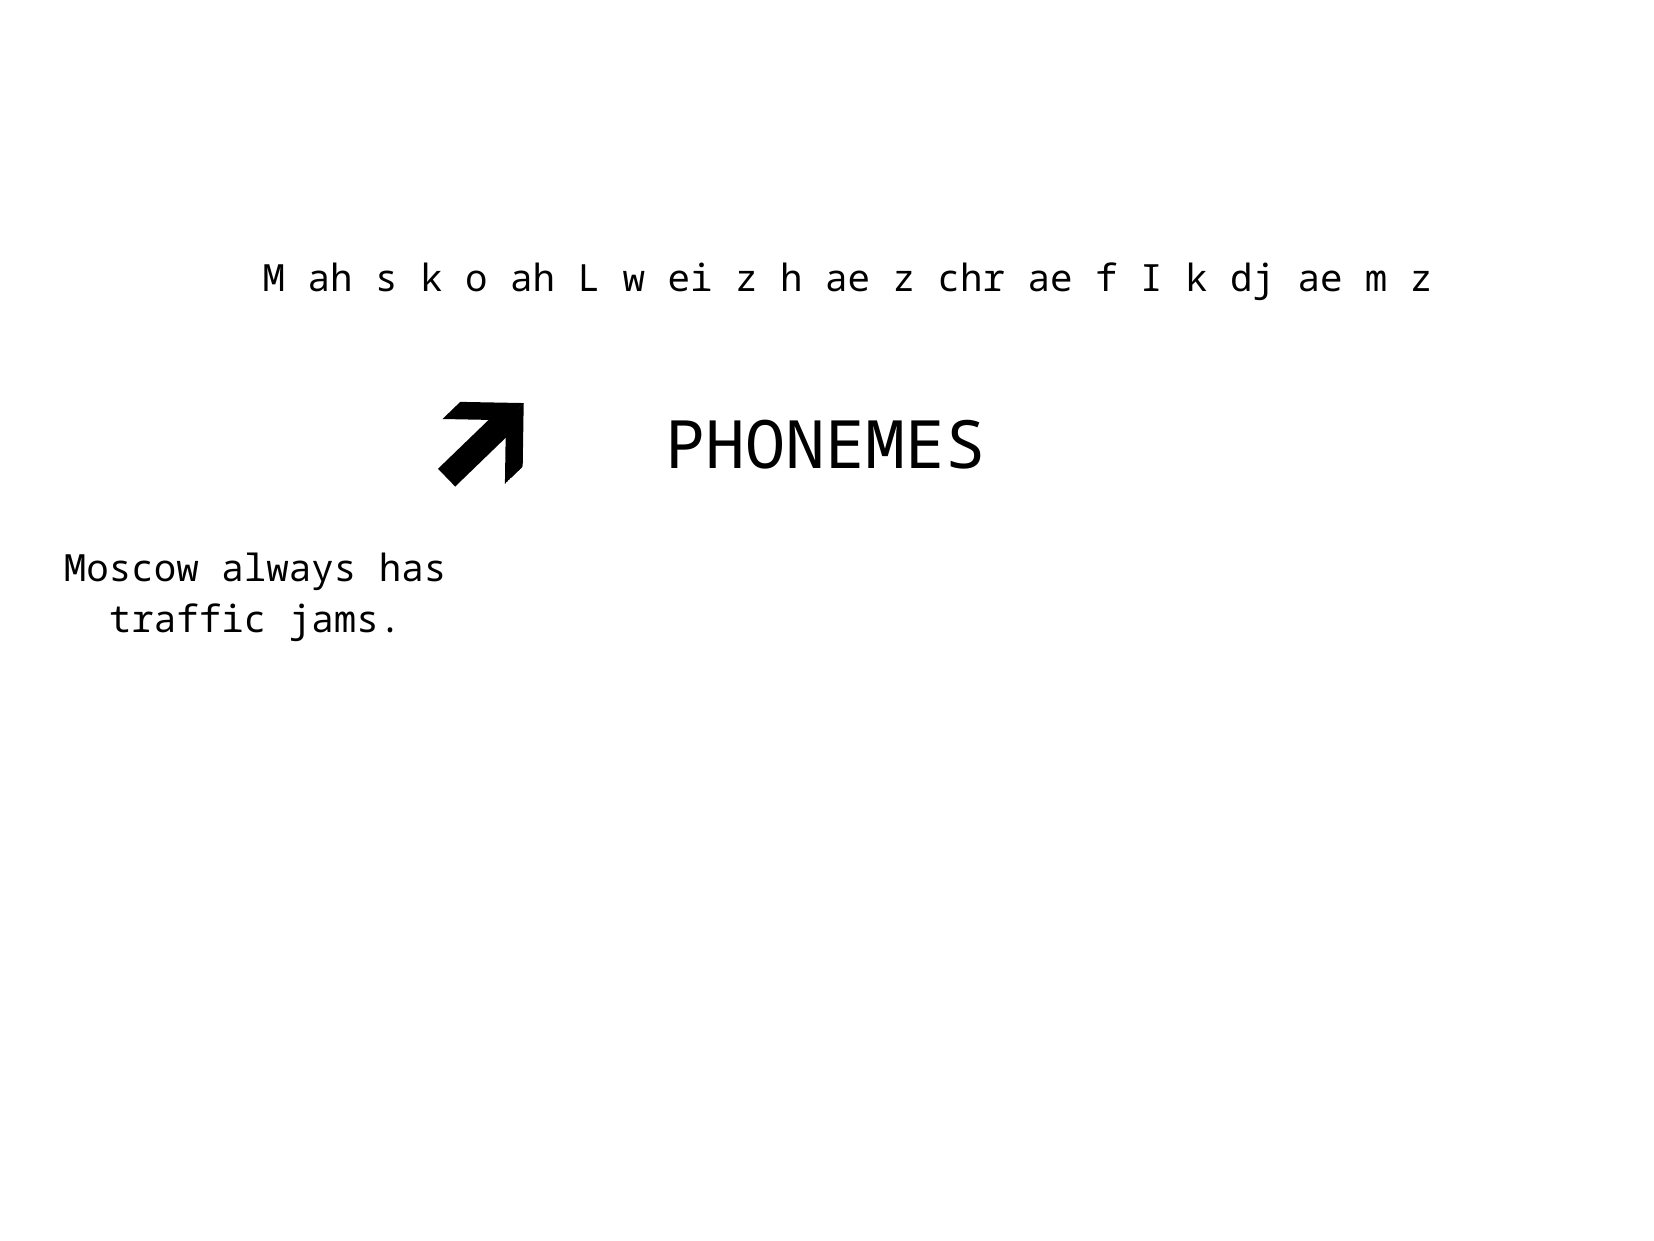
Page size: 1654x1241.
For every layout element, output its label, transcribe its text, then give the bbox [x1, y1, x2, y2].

subtitle Moscow always has traffic jams. [45, 480, 466, 706]
picture [415, 406, 556, 511]
text_box M ah s k o ah L w ei z h ae z chr ae f I k dj ae m z [210, 150, 1486, 406]
text_box PHONEMES [615, 330, 1036, 556]
